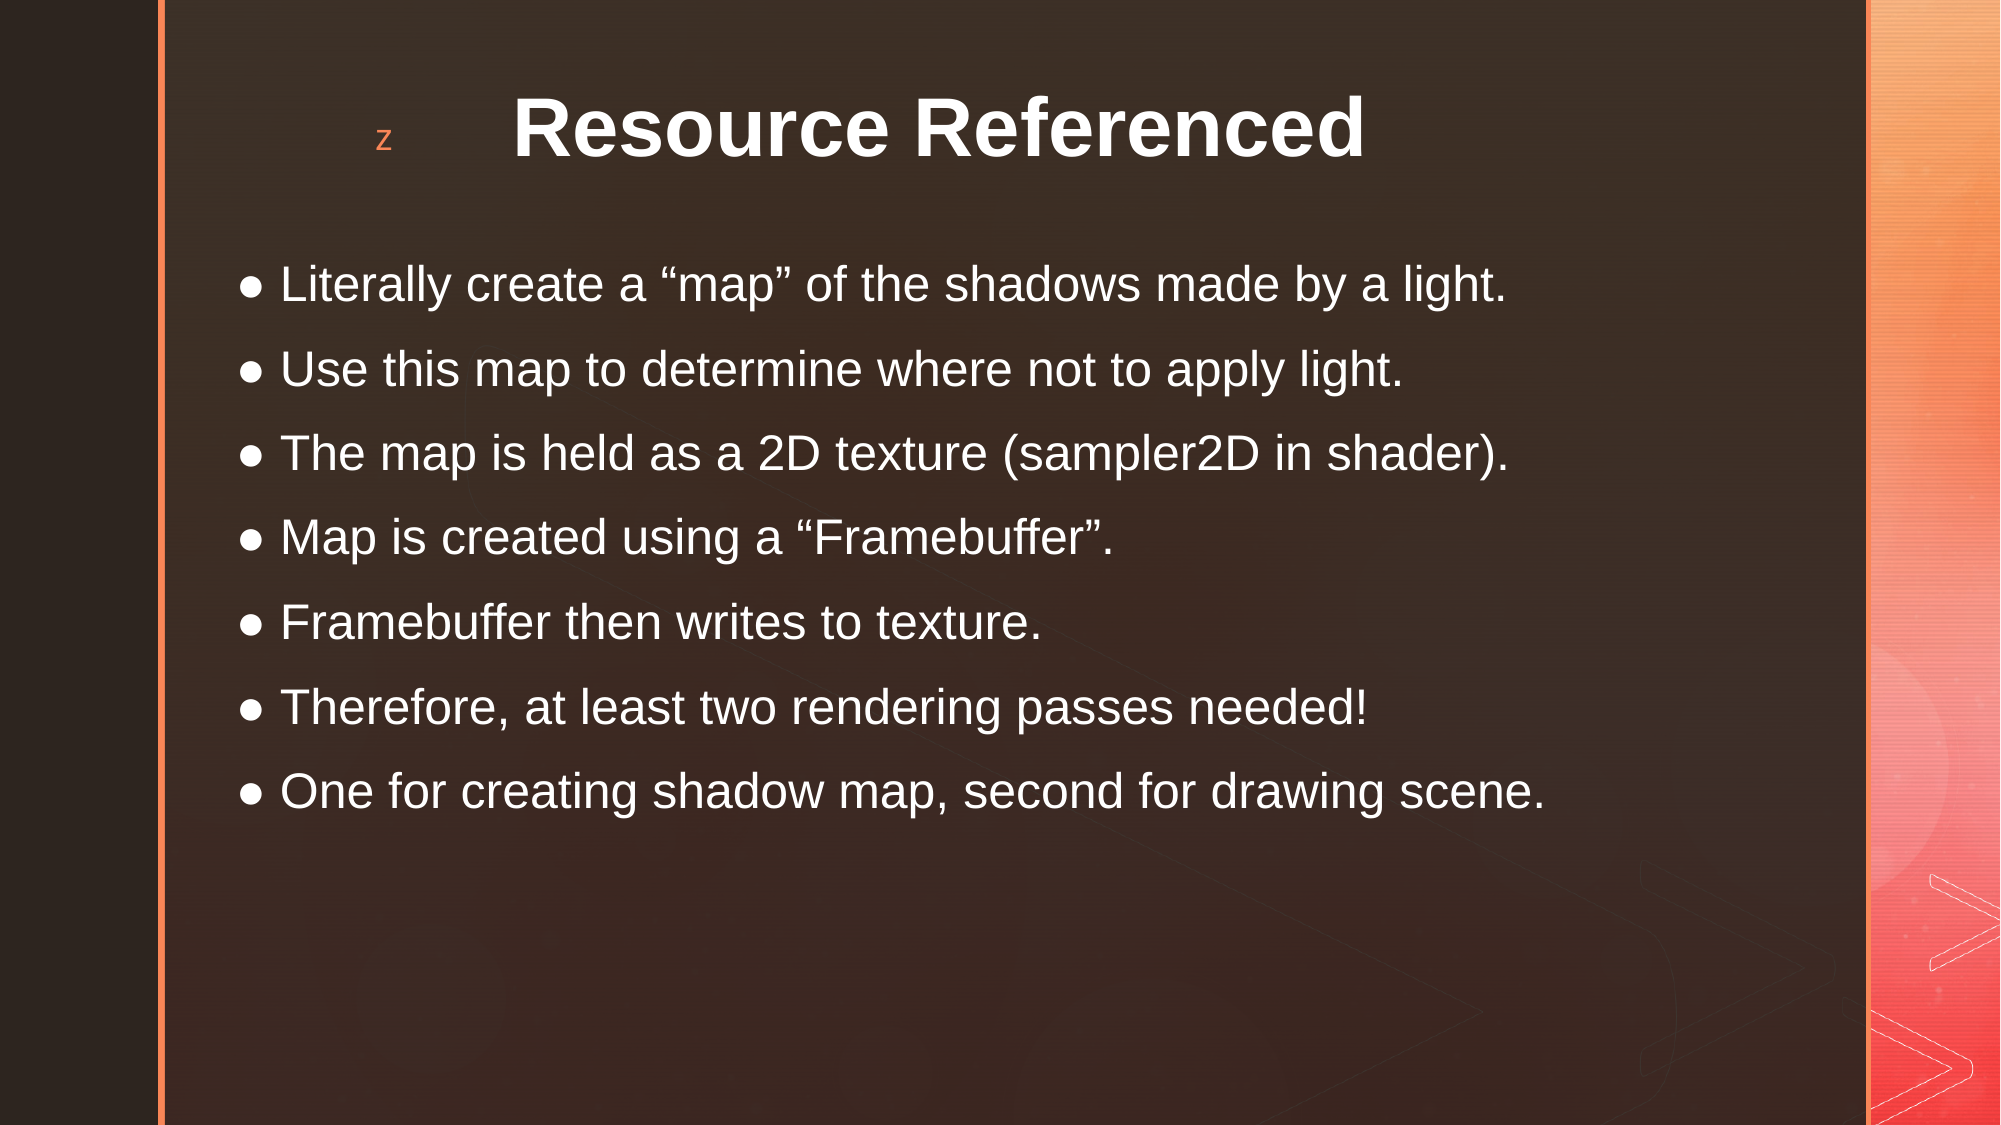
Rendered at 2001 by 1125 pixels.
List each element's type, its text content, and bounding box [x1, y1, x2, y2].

list ● Literally create a “map” of the shadows made by a light. ● Use this map to determine where not to apply light. ● The map is held as a 2D texture (sampler2D in shader). ● Map is created using a “Framebuffer”. ● Framebuffer then writes to texture. ● Therefore, at least two rendering passes needed! ● One for creating shadow map, second for drawing scene. [218, 65, 1734, 993]
text_box Resource Referenced [355, 65, 1525, 182]
